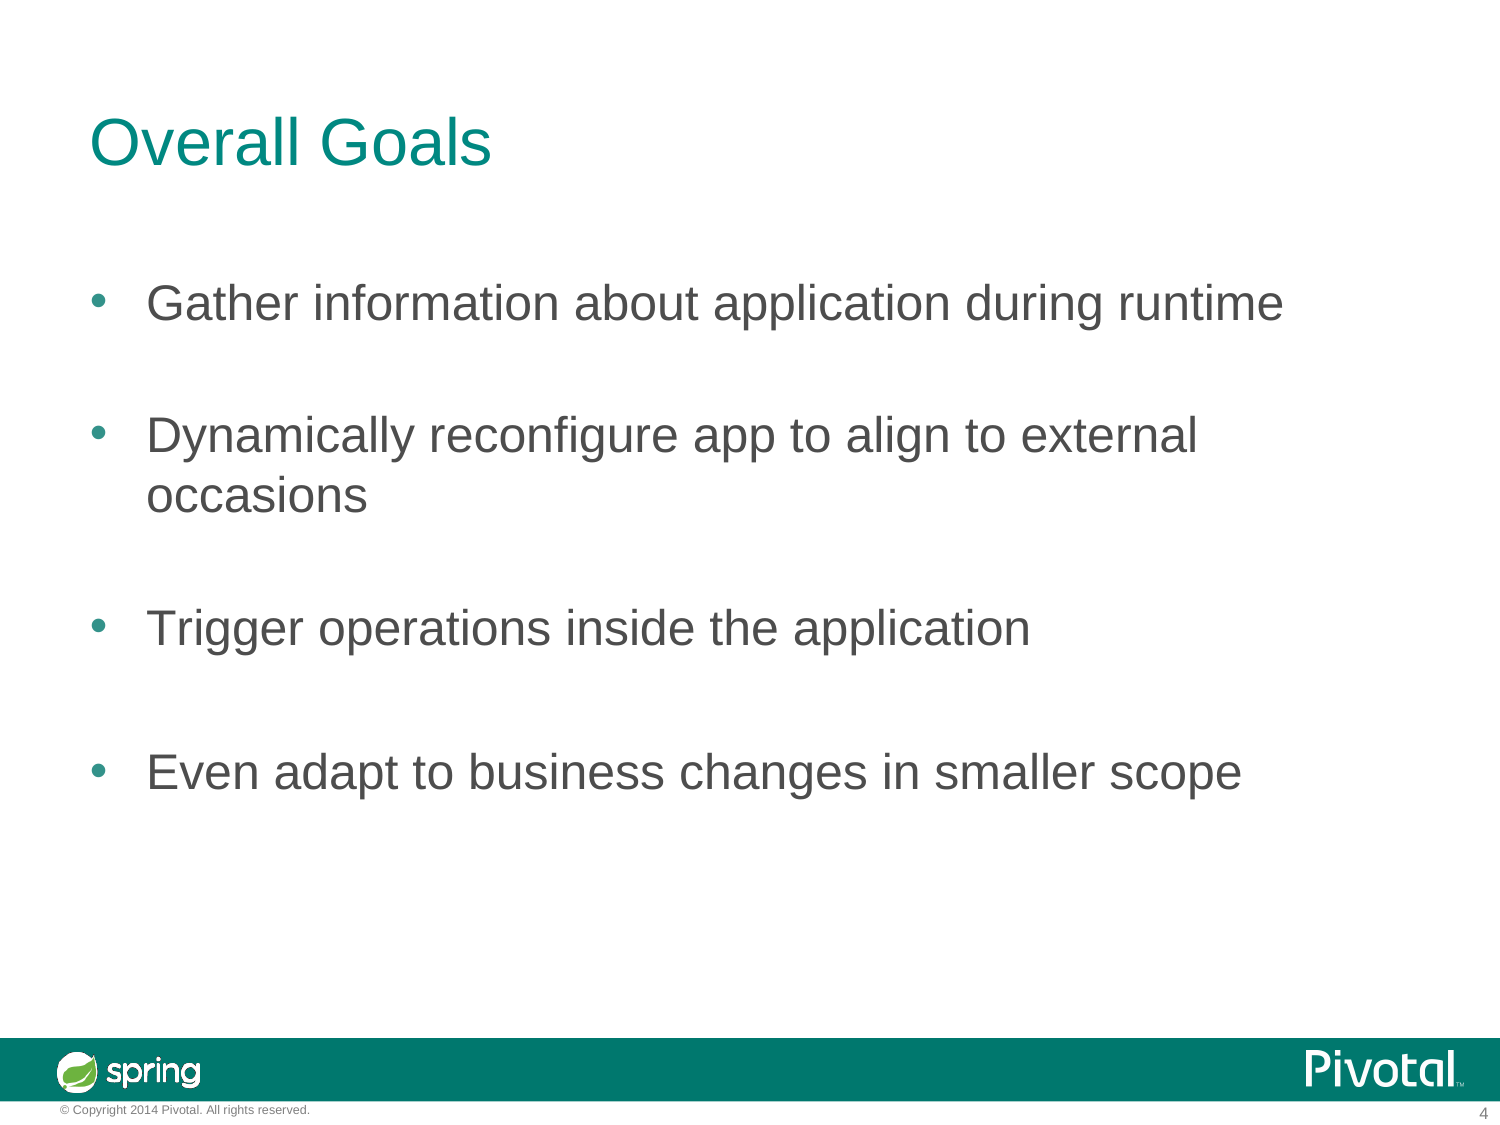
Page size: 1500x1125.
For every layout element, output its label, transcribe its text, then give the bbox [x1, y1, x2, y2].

title Overall Goals [75, 45, 1426, 233]
list Gather information about application during runtime Dynamically reconfigure app to align to external occasions Trigger operations inside the application Even adapt to business changes in smaller scope [75, 262, 1426, 1005]
picture [1306, 1050, 1464, 1087]
picture [32, 1041, 210, 1103]
